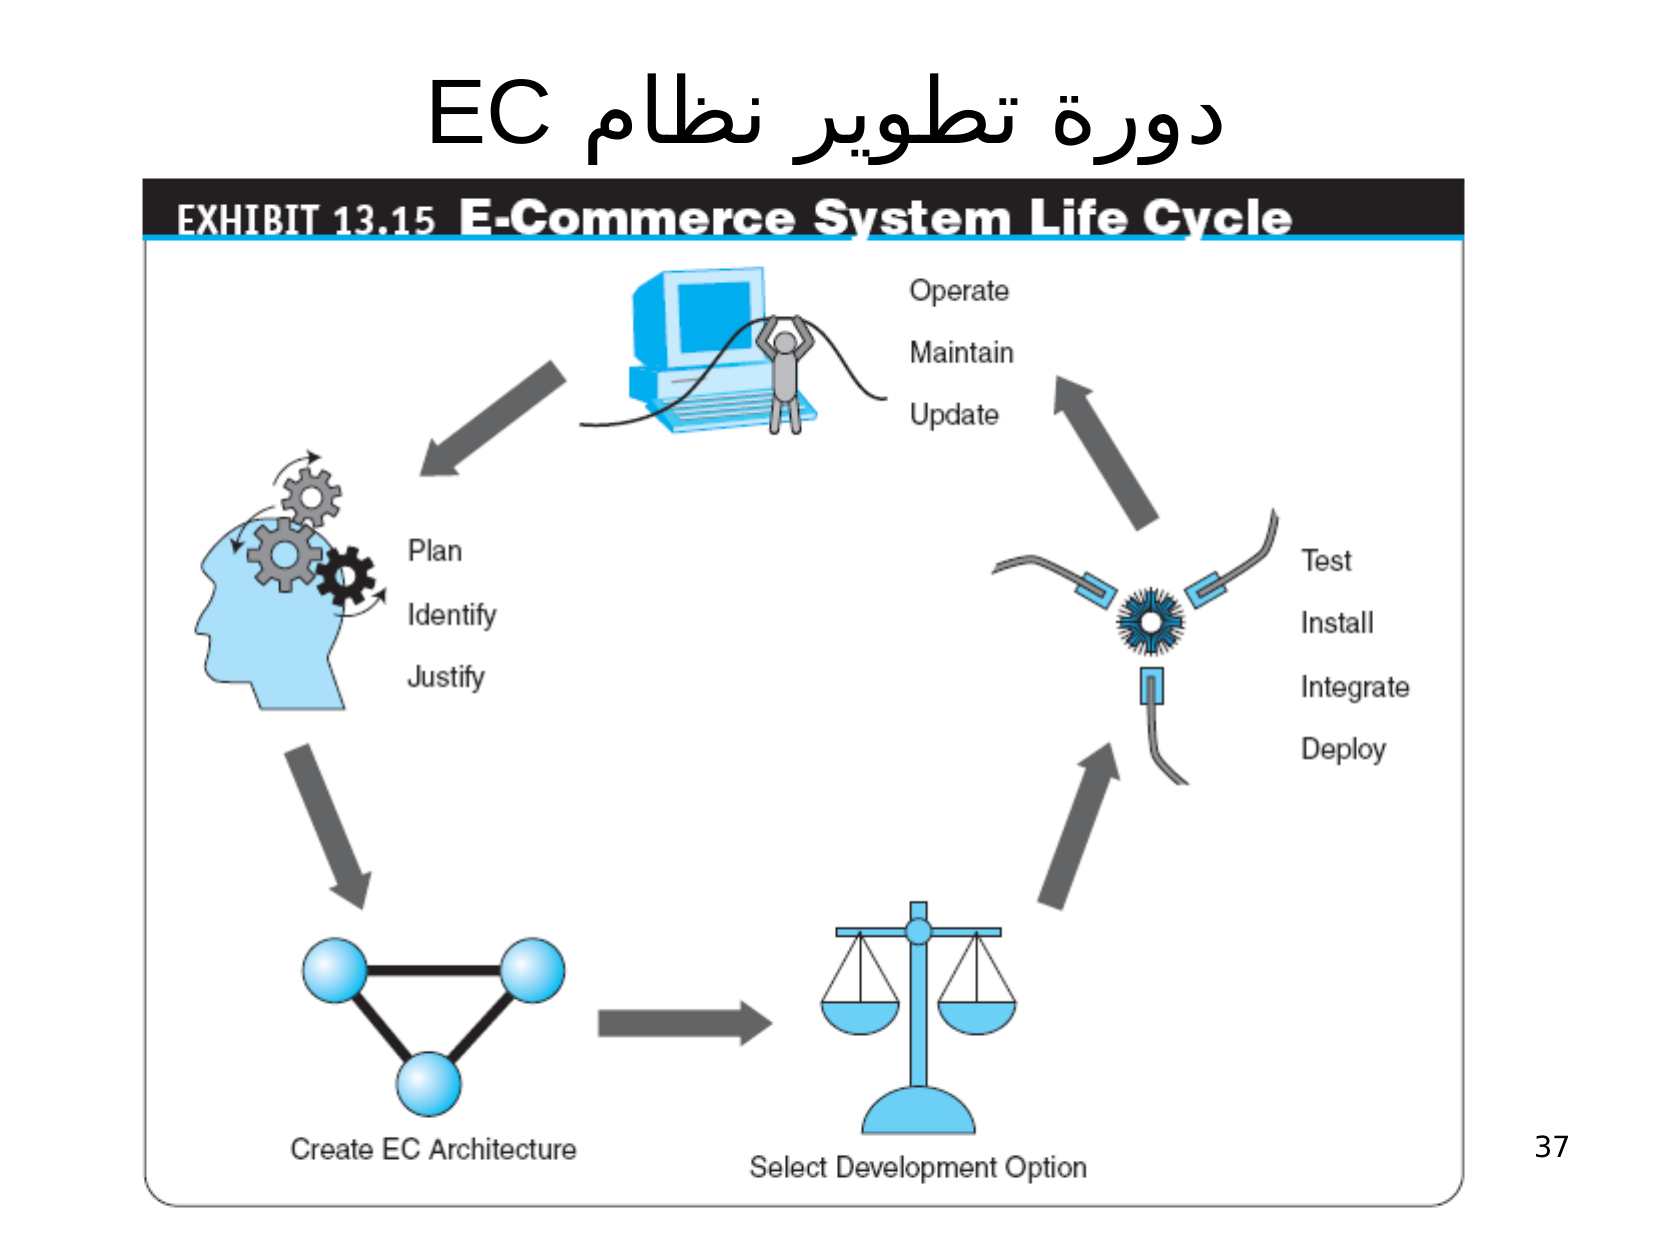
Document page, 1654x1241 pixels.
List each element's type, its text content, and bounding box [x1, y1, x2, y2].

picture [127, 165, 1489, 1228]
title دورة تطوير نظام EC [82, 8, 1571, 216]
